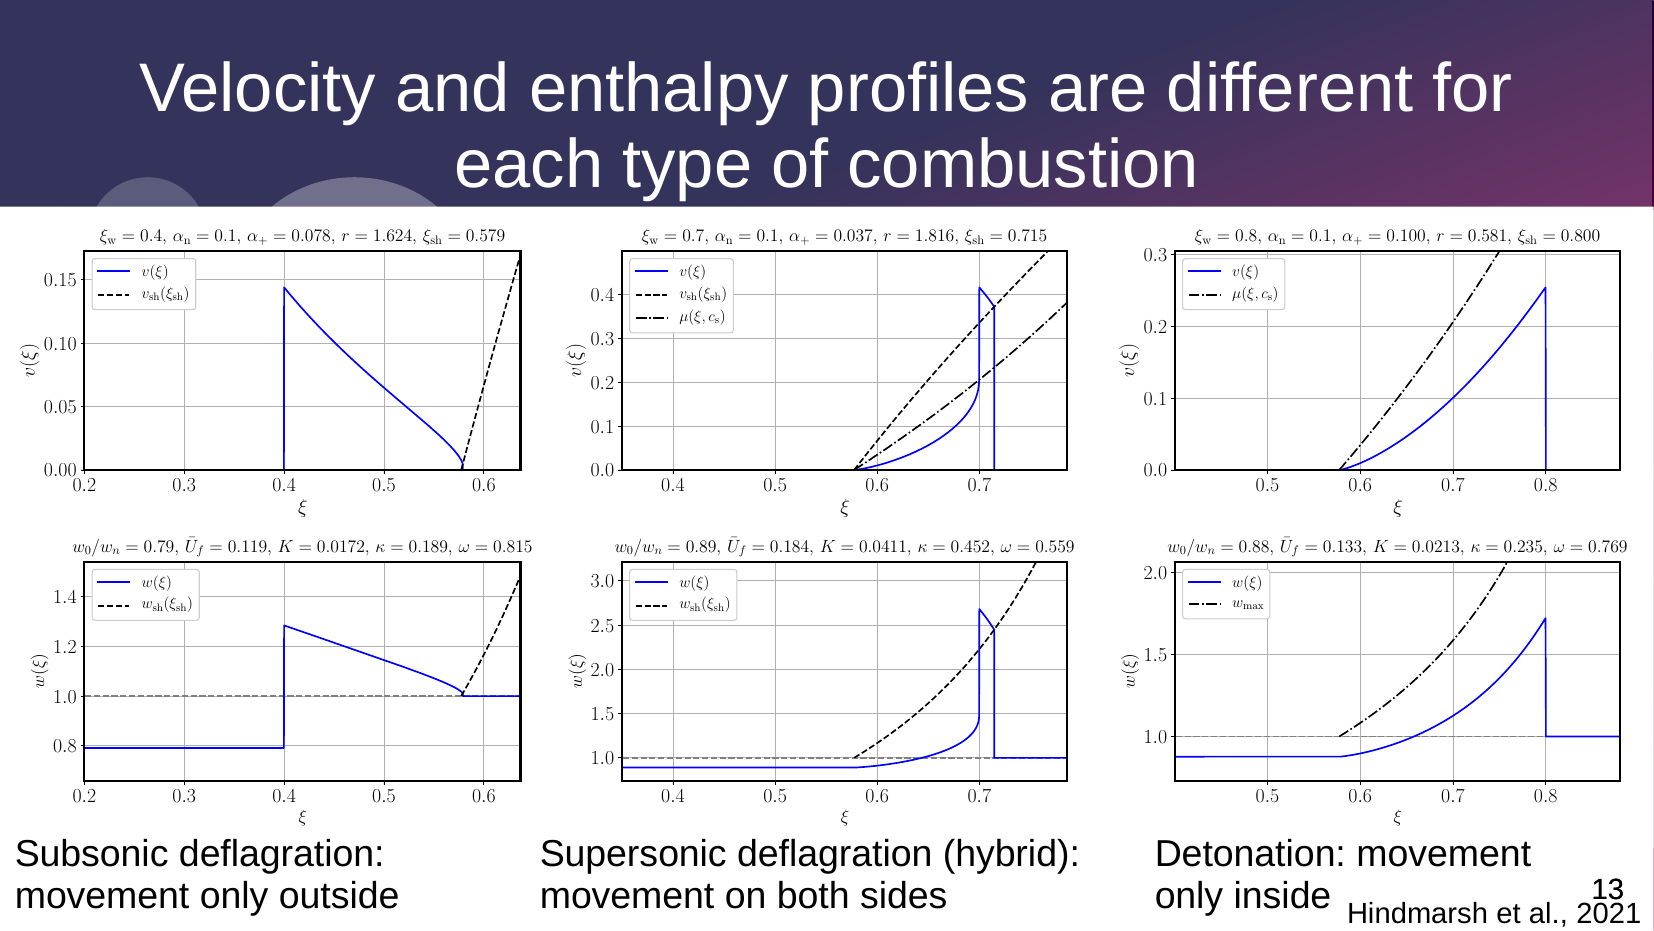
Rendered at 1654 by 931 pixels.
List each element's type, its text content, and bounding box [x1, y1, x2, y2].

title Velocity and enthalpy profiles are different for each type of combustion [88, 44, 1565, 207]
text_box Subsonic deflagration: movement only outside [0, 825, 525, 924]
text_box Supersonic deflagration (hybrid): movement on both sides [525, 825, 1126, 924]
text_box Detonation: movement only inside [1140, 825, 1613, 924]
text_box Hindmarsh et al., 2021 [1332, 889, 1654, 931]
picture [0, 210, 1654, 848]
